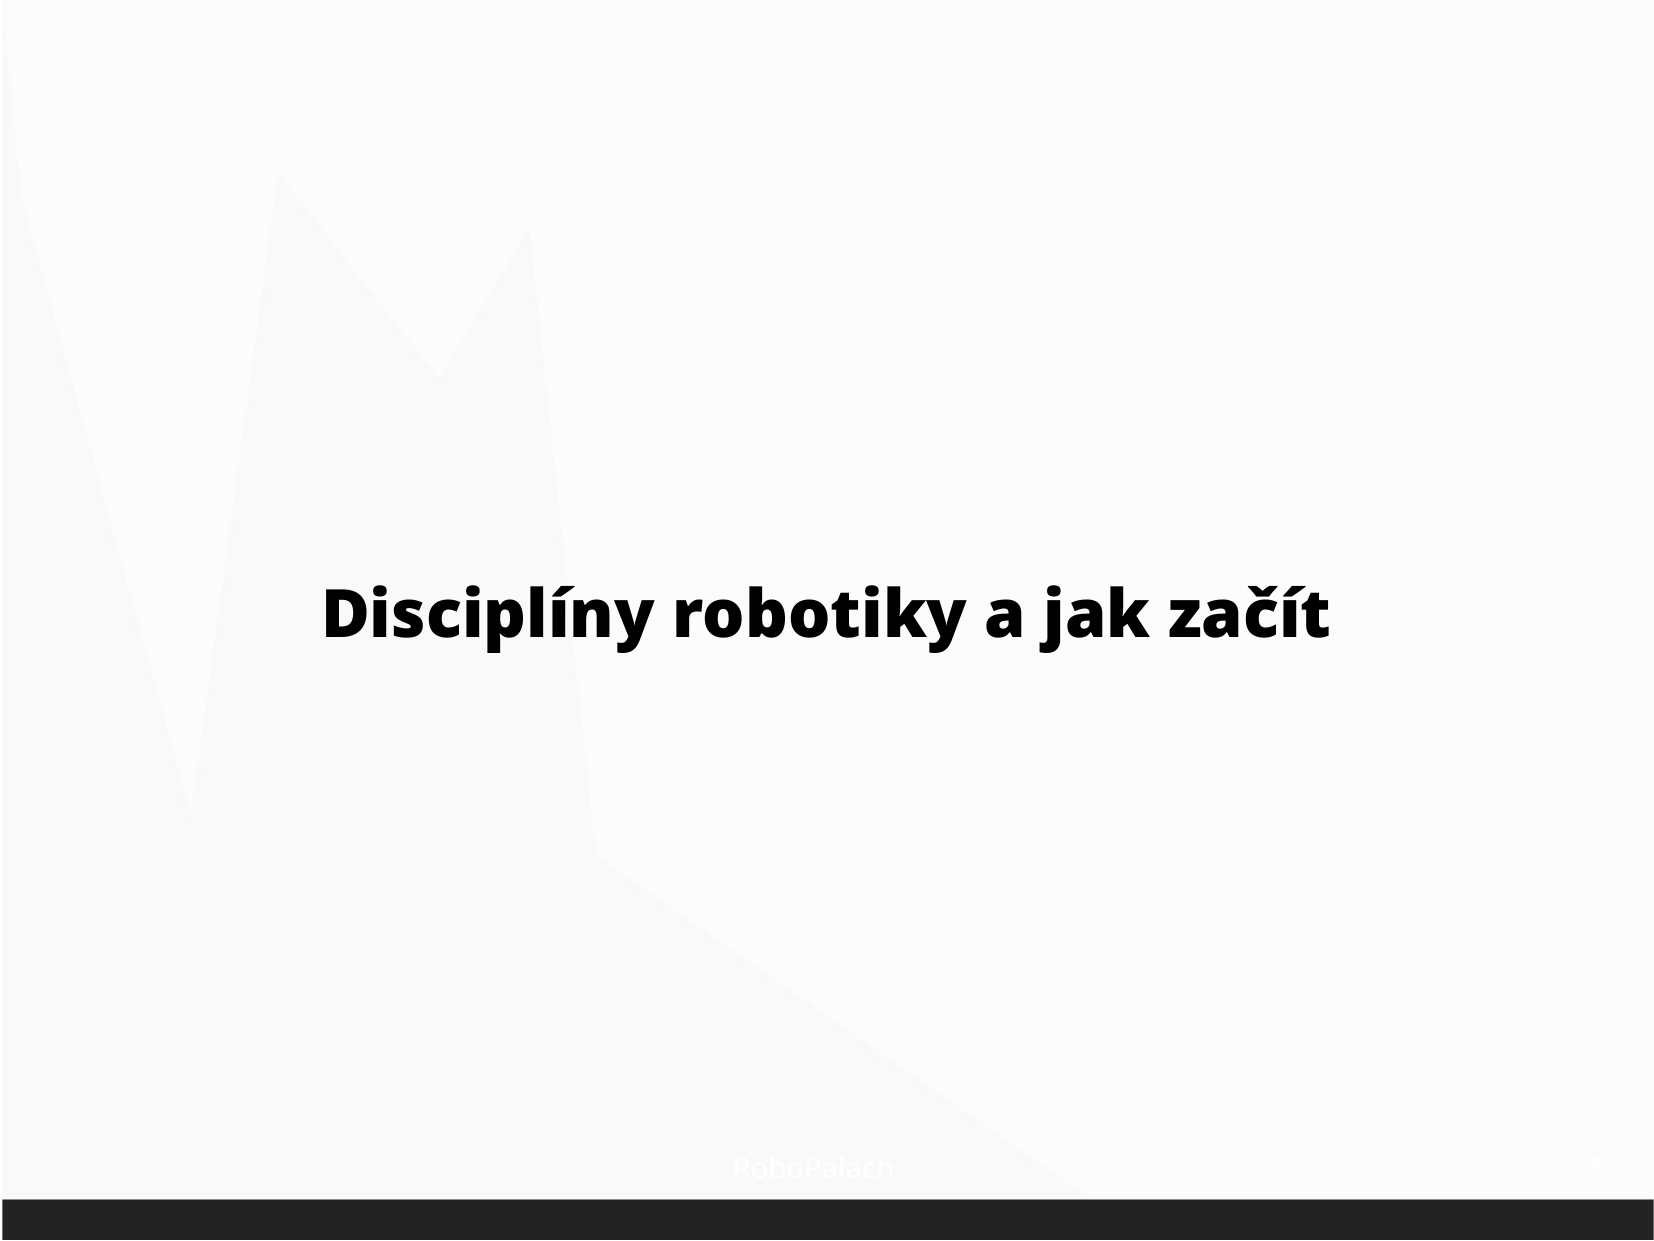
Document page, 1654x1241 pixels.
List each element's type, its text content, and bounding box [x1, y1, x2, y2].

picture [2, 0, 1654, 1241]
subtitle Disciplíny robotiky a jak začít [82, 132, 1571, 1093]
